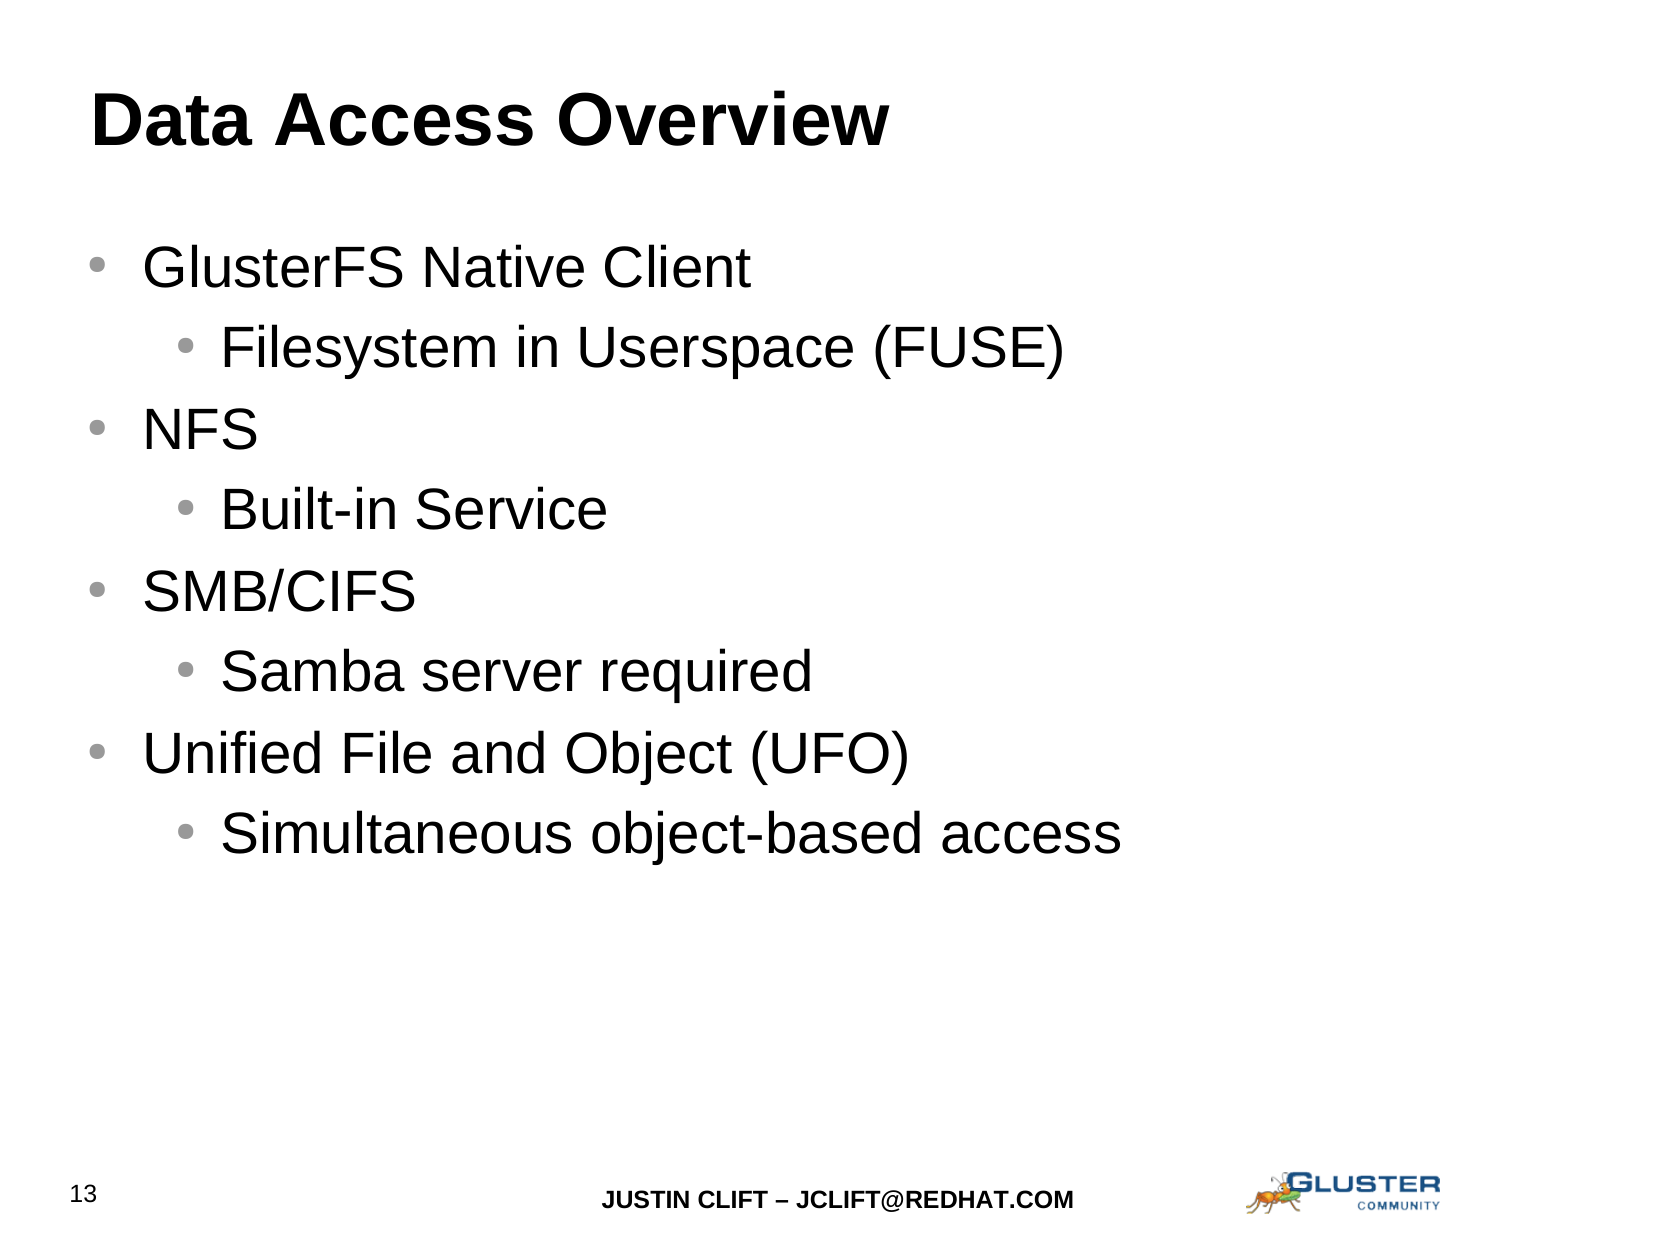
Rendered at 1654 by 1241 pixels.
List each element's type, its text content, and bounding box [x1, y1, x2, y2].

picture [1246, 1170, 1440, 1215]
title Data Access Overview [90, 15, 1579, 223]
list GlusterFS Native Client Filesystem in Userspace (FUSE) NFS Built-in Service SMB/CIFS Samba server required Unified File and Object (UFO) Simultaneous object-based access [86, 232, 1576, 1111]
